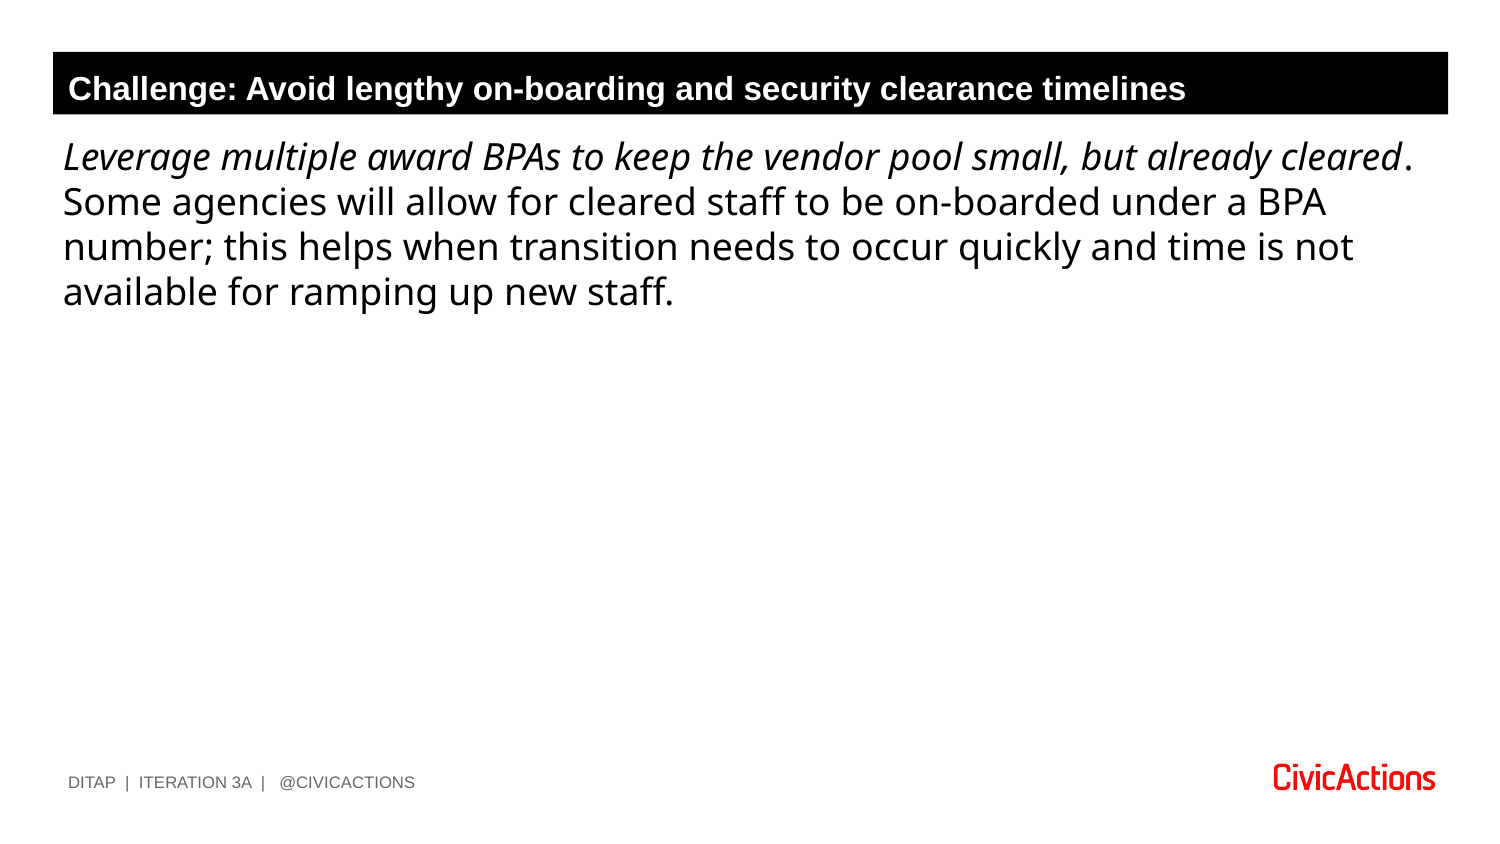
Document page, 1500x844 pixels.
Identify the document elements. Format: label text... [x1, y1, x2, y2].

title Challenge: Avoid lengthy on-boarding and security clearance timelines [53, 51, 1449, 115]
picture [1271, 758, 1438, 795]
list Leverage multiple award BPAs to keep the vendor pool small, but already cleared. Some agencies will allow for cleared staff to be on-boarded under a BPA number; this helps when transition needs to occur quickly and time is not available for ramping up new staff. [53, 123, 1449, 605]
